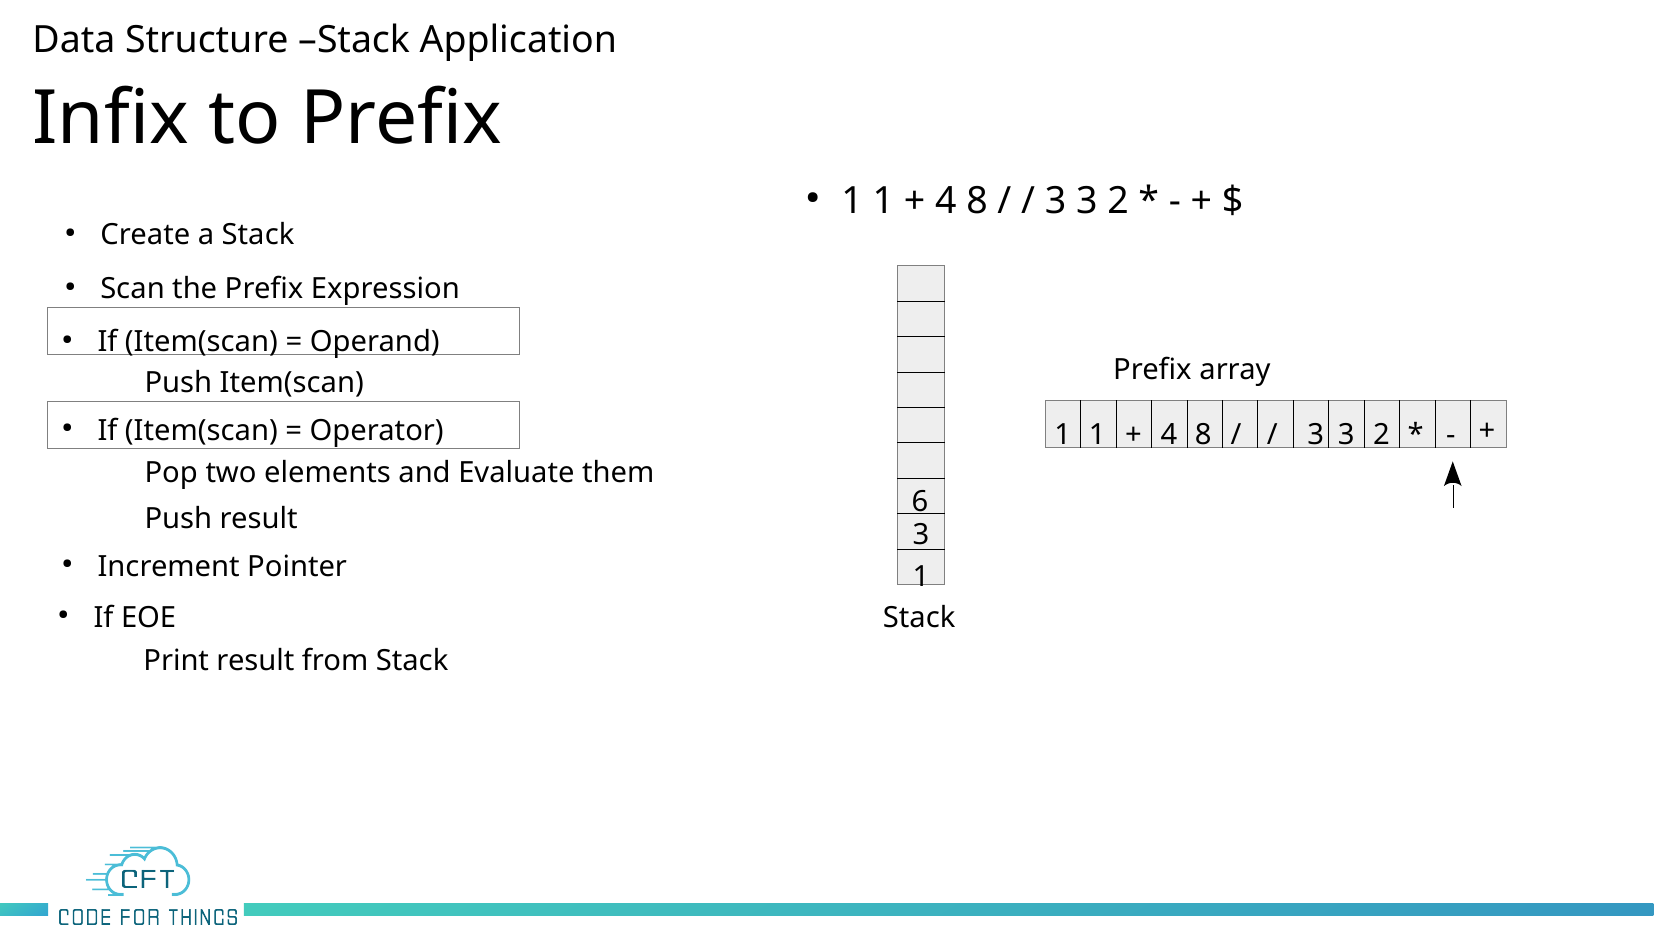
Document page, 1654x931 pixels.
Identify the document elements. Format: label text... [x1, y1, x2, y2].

text_box [1045, 400, 1080, 406]
text_box Create a Stack [50, 206, 355, 266]
text_box [1365, 400, 1399, 406]
text_box [47, 307, 520, 355]
text_box [1294, 400, 1328, 406]
text_box 1 1 + 4 8 / / 3 3 2 * - + $ [791, 165, 1377, 225]
text_box + [1123, 406, 1145, 456]
text_box 6 [896, 472, 945, 522]
text_box Pop two elements and Evaluate them [94, 443, 709, 502]
text_box [1258, 400, 1293, 406]
text_box [1400, 400, 1435, 406]
text_box [1152, 400, 1187, 406]
title Data Structure –Stack Application Infix to Prefix [32, 12, 1536, 166]
text_box / [1252, 406, 1292, 456]
text_box If (Item(scan) = Operand) [47, 312, 491, 373]
text_box [897, 265, 945, 301]
text_box 2 [1372, 406, 1407, 456]
text_box 4 [1145, 406, 1180, 456]
text_box - [1431, 406, 1472, 456]
text_box [1081, 400, 1116, 406]
text_box 3 [1292, 406, 1341, 456]
text_box [1117, 400, 1151, 406]
text_box 1 [897, 556, 946, 597]
text_box [897, 373, 945, 407]
text_box [1188, 400, 1222, 406]
text_box If EOE [43, 588, 375, 638]
text_box Push result [94, 490, 426, 550]
text_box [1329, 400, 1364, 406]
text_box / [1229, 406, 1252, 456]
text_box [897, 337, 945, 372]
text_box Print result from Stack [93, 631, 615, 691]
text_box 8 [1180, 406, 1229, 456]
text_box [897, 443, 945, 472]
text_box [897, 302, 945, 336]
text_box 1 [1074, 406, 1123, 456]
text_box 3 [1341, 406, 1372, 456]
text_box 1 [1039, 406, 1074, 456]
text_box Scan the Prefix Expression [50, 259, 537, 319]
text_box If (Item(scan) = Operator) [47, 401, 496, 461]
text_box Push Item(scan) [94, 373, 426, 401]
text_box + [1463, 402, 1518, 452]
text_box [1223, 400, 1257, 406]
text_box * [1407, 406, 1431, 456]
text_box [1436, 400, 1470, 406]
text_box Stack [868, 588, 979, 638]
picture [59, 846, 237, 925]
text_box Prefix array [1098, 341, 1312, 391]
text_box 3 [897, 506, 946, 556]
text_box Increment Pointer [47, 537, 621, 597]
text_box [496, 401, 520, 449]
text_box [897, 408, 945, 442]
